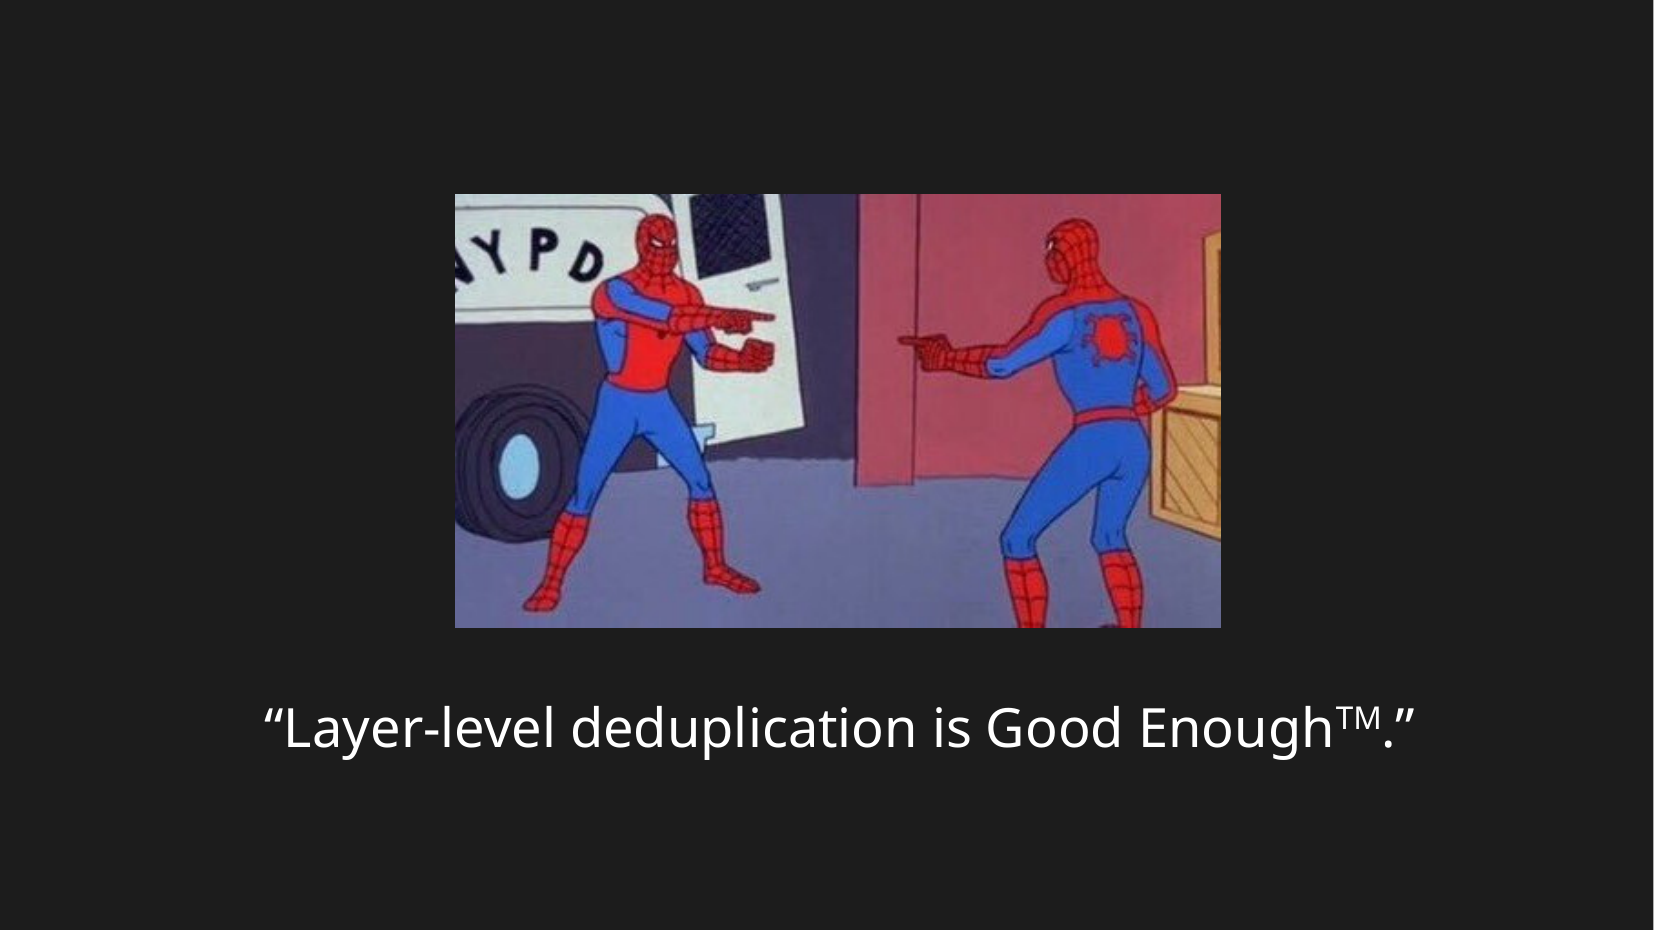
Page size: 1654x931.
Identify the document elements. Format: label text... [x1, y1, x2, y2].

picture [455, 194, 1221, 628]
text_box “Layer-level deduplication is Good EnoughTM.” [180, 681, 1501, 828]
